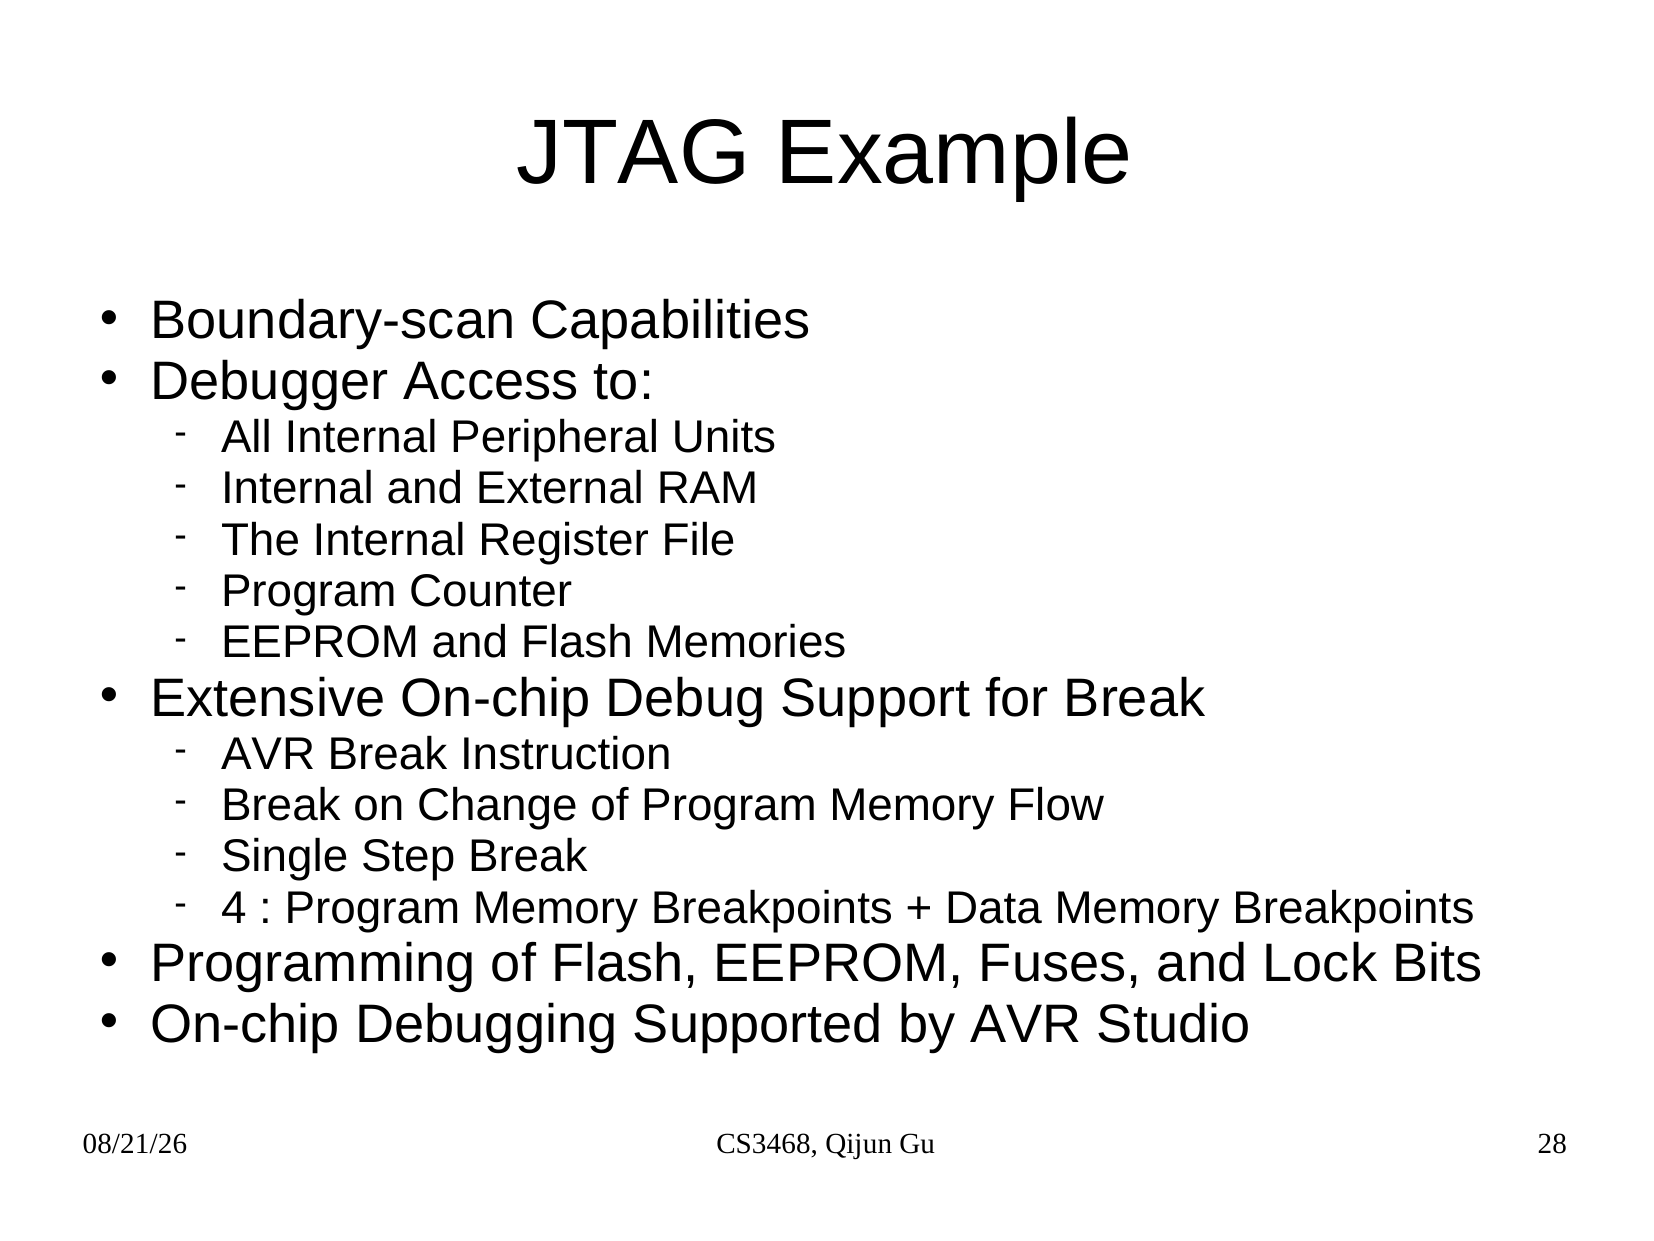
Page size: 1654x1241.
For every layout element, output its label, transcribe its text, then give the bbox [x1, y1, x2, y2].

list Boundary-scan Capabilities Debugger Access to: All Internal Peripheral Units Internal and External RAM The Internal Register File Program Counter EEPROM and Flash Memories Extensive On-chip Debug Support for Break AVR Break Instruction Break on Change of Program Memory Flow Single Step Break 4 : Program Memory Breakpoints + Data Memory Breakpoints Programming of Flash, EEPROM, Fuses, and Lock Bits On-chip Debugging Supported by AVR Studio [82, 290, 1568, 1091]
title JTAG Example [82, 49, 1568, 254]
